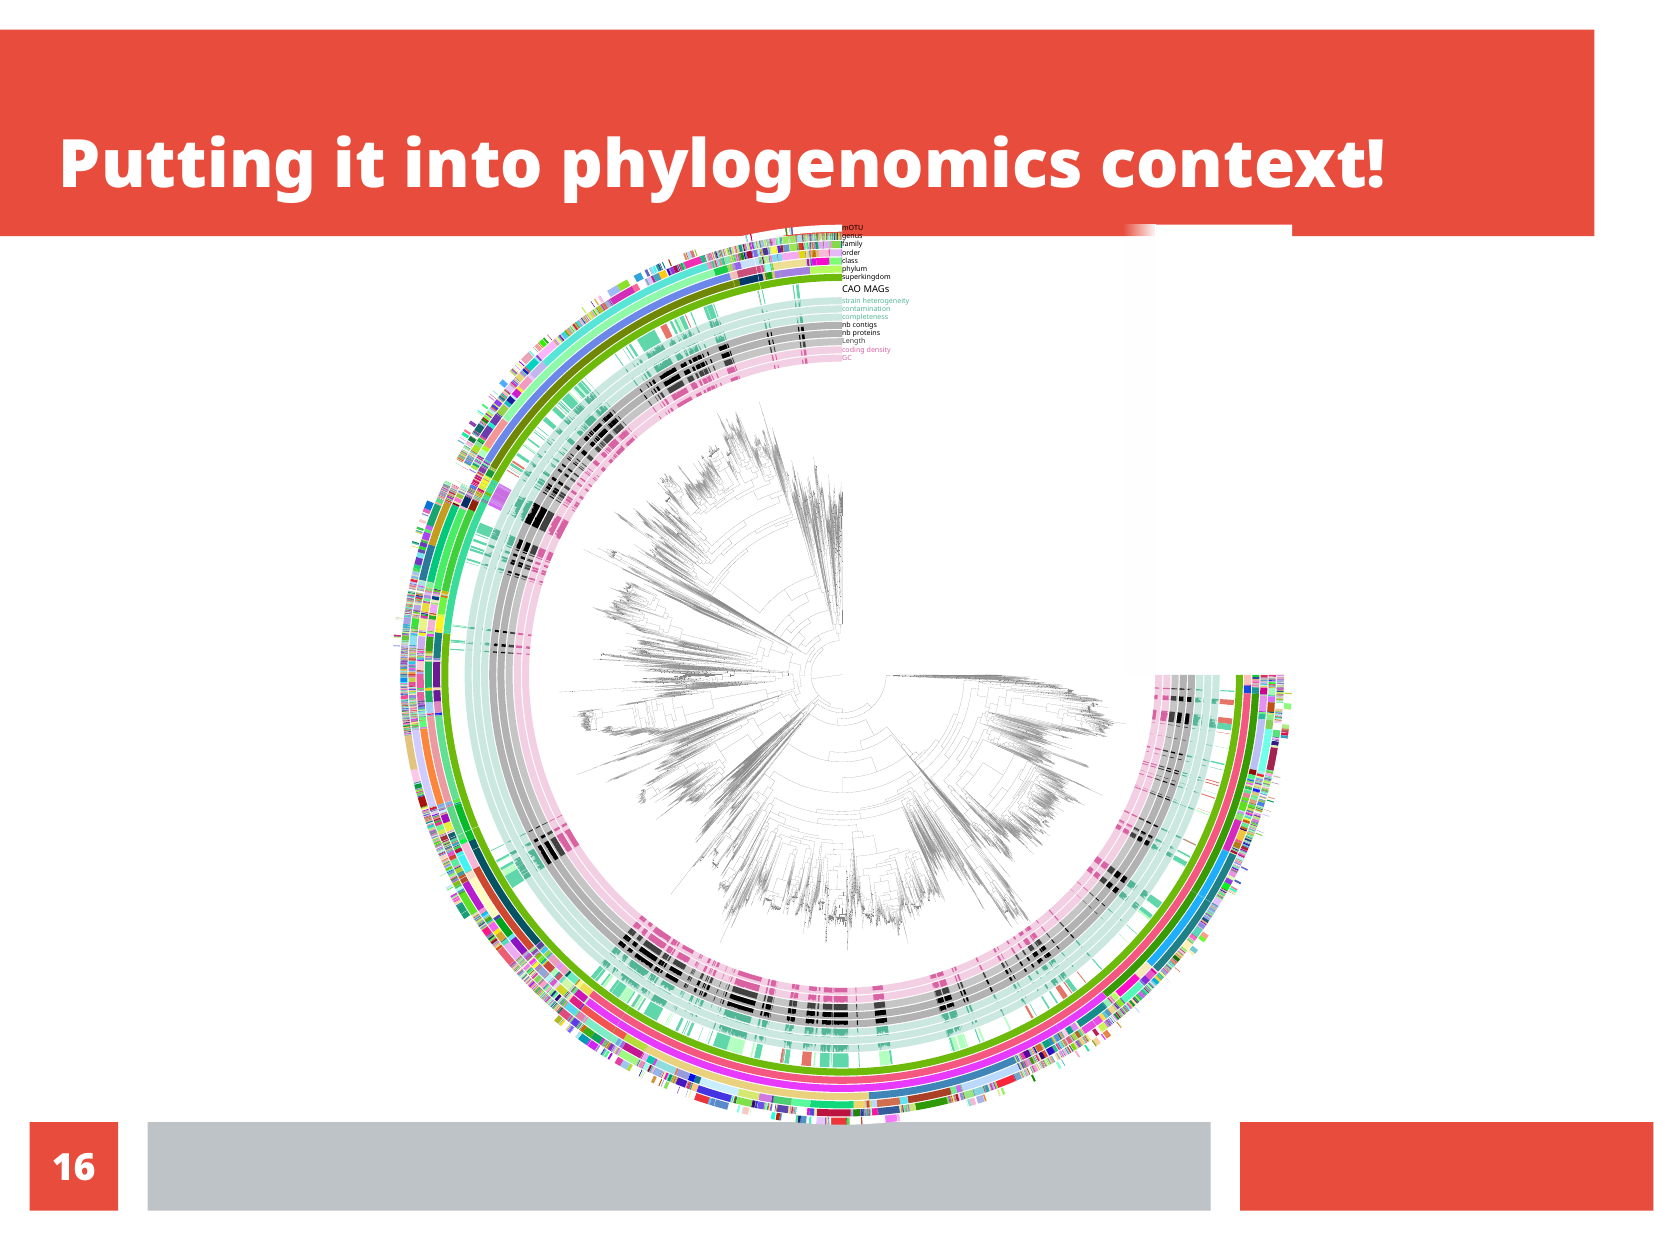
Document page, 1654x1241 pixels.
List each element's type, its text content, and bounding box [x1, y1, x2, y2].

title Putting it into phylogenomics context! [59, 59, 1595, 207]
picture [392, 224, 1293, 1125]
